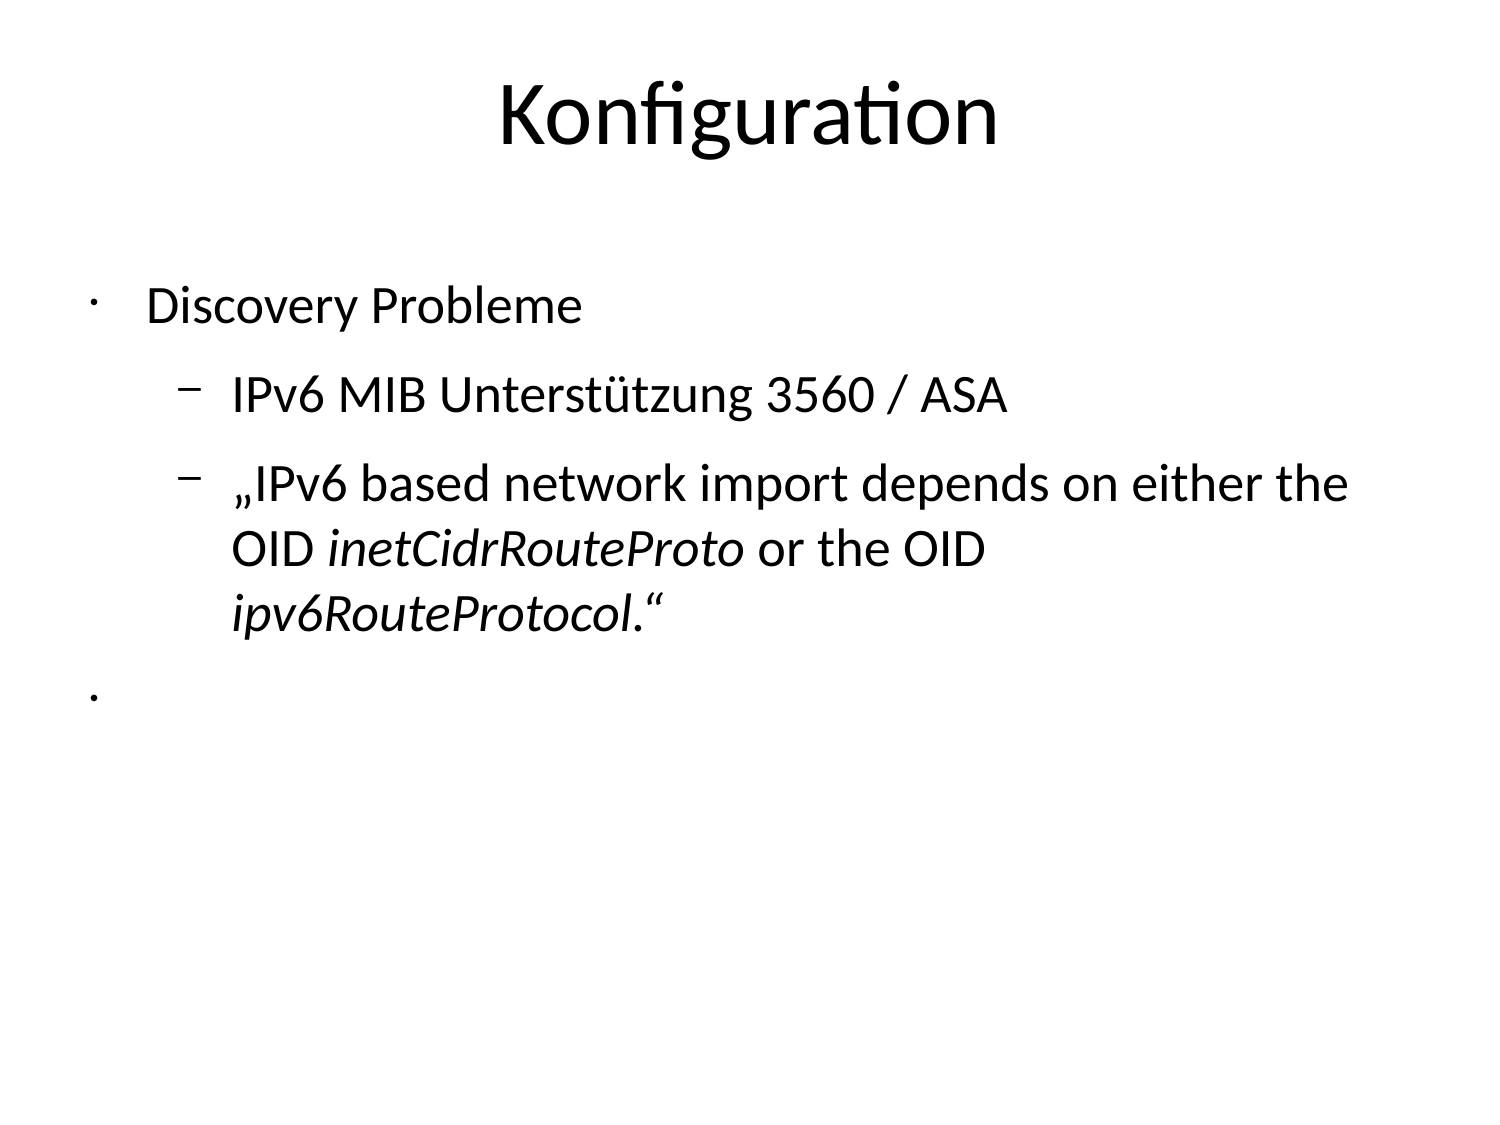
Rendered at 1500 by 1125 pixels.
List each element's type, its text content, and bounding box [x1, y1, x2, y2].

title Konfiguration [75, 45, 1425, 233]
list Discovery Probleme IPv6 MIB Unterstützung 3560 / ASA „IPv6 based network import depends on either the OID inetCidrRouteProto or the OID ipv6RouteProtocol.“ [75, 262, 1425, 1005]
